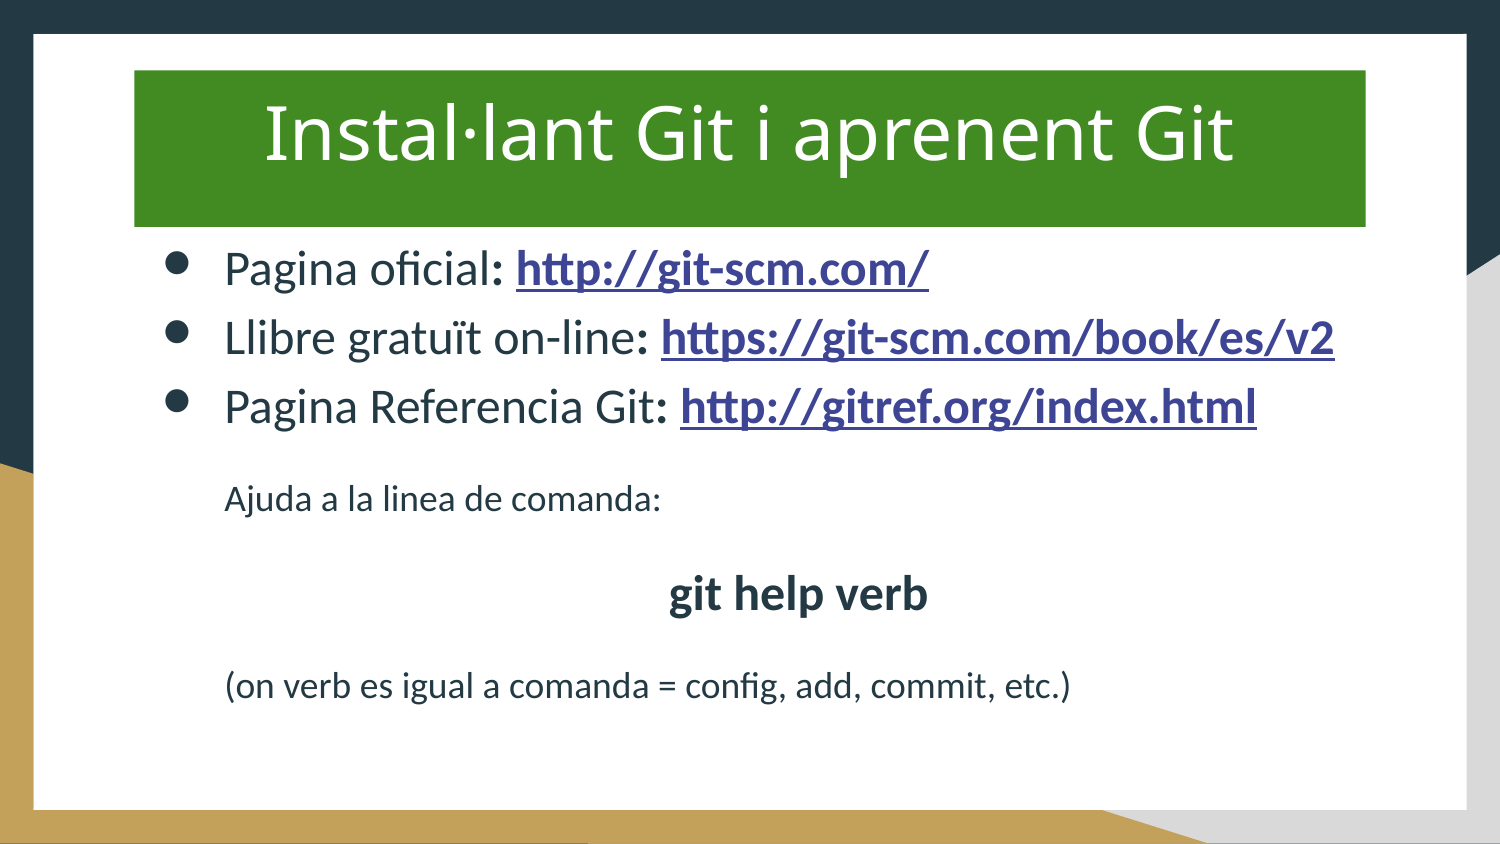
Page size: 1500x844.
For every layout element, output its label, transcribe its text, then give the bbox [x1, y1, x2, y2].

list Pagina oficial: http://git-scm.com/ Llibre gratuït on-line: https://git-scm.com/book/es/v2 Pagina Referencia Git: http://gitref.org/index.html Ajuda a la linea de comanda: git help verb (on verb es igual a comanda = config, add, commit, etc.) [134, 211, 1366, 765]
title Instal·lant Git i aprenent Git [134, 70, 1366, 211]
